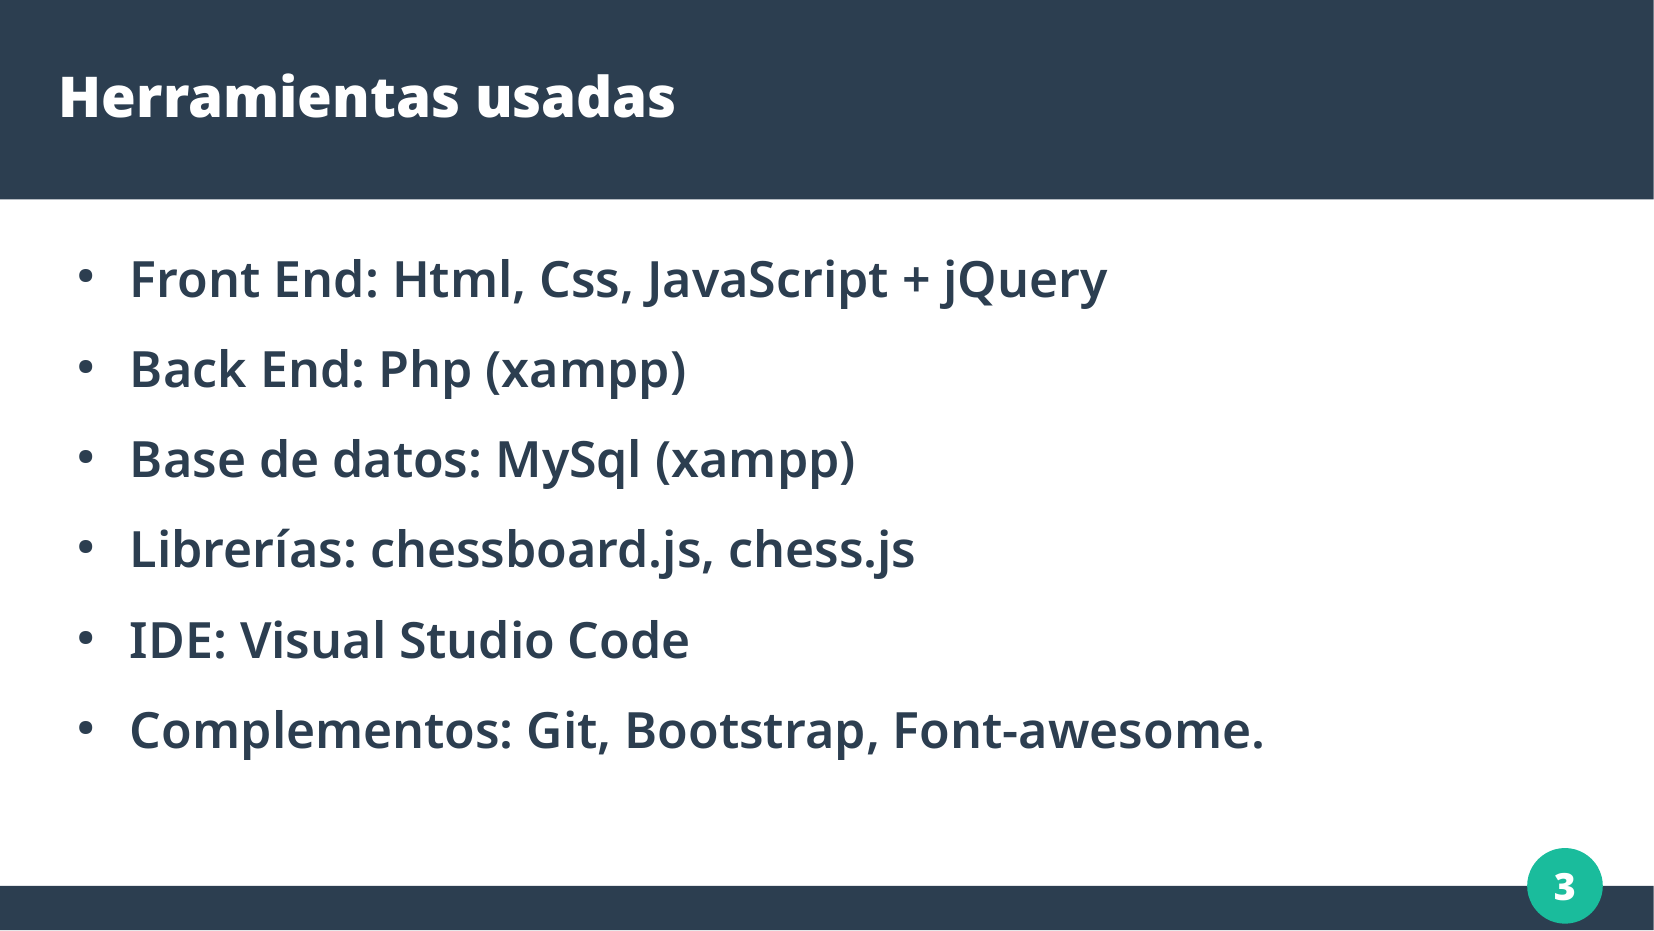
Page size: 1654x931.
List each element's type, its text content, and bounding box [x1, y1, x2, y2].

title Herramientas usadas [59, 37, 1595, 155]
list Front End: Html, Css, JavaScript + jQuery Back End: Php (xampp) Base de datos: MySql (xampp) Librerías: chessboard.js, chess.js IDE: Visual Studio Code Complementos: Git, Bootstrap, Font-awesome. [59, 243, 1595, 864]
